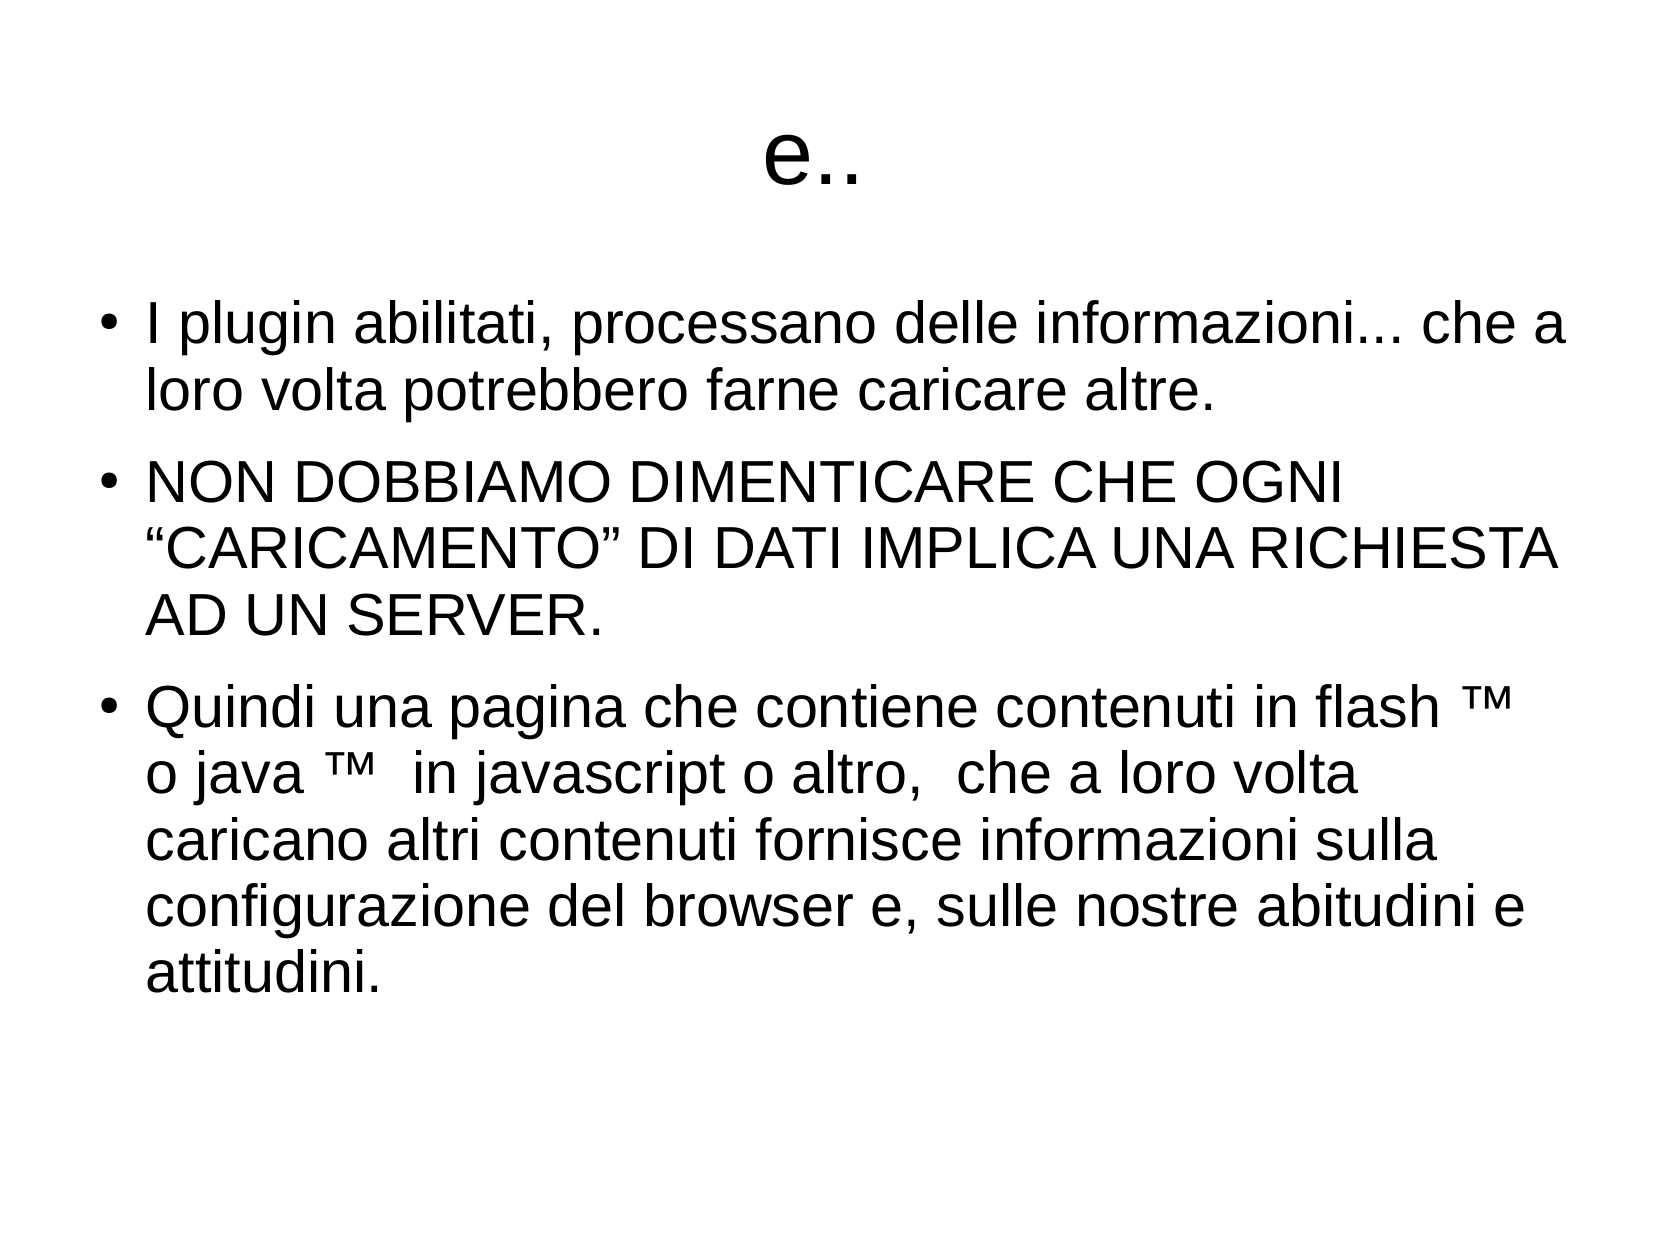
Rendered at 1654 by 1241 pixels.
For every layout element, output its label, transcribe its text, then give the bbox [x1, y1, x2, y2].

title e.. [82, 49, 1571, 257]
list I plugin abilitati, processano delle informazioni... che a loro volta potrebbero farne caricare altre. NON DOBBIAMO DIMENTICARE CHE OGNI “CARICAMENTO” DI DATI IMPLICA UNA RICHIESTA AD UN SERVER. Quindi una pagina che contiene contenuti in flash ™ o java ™ in javascript o altro, che a loro volta caricano altri contenuti fornisce informazioni sulla configurazione del browser e, sulle nostre abitudini e attitudini. [82, 290, 1571, 1010]
